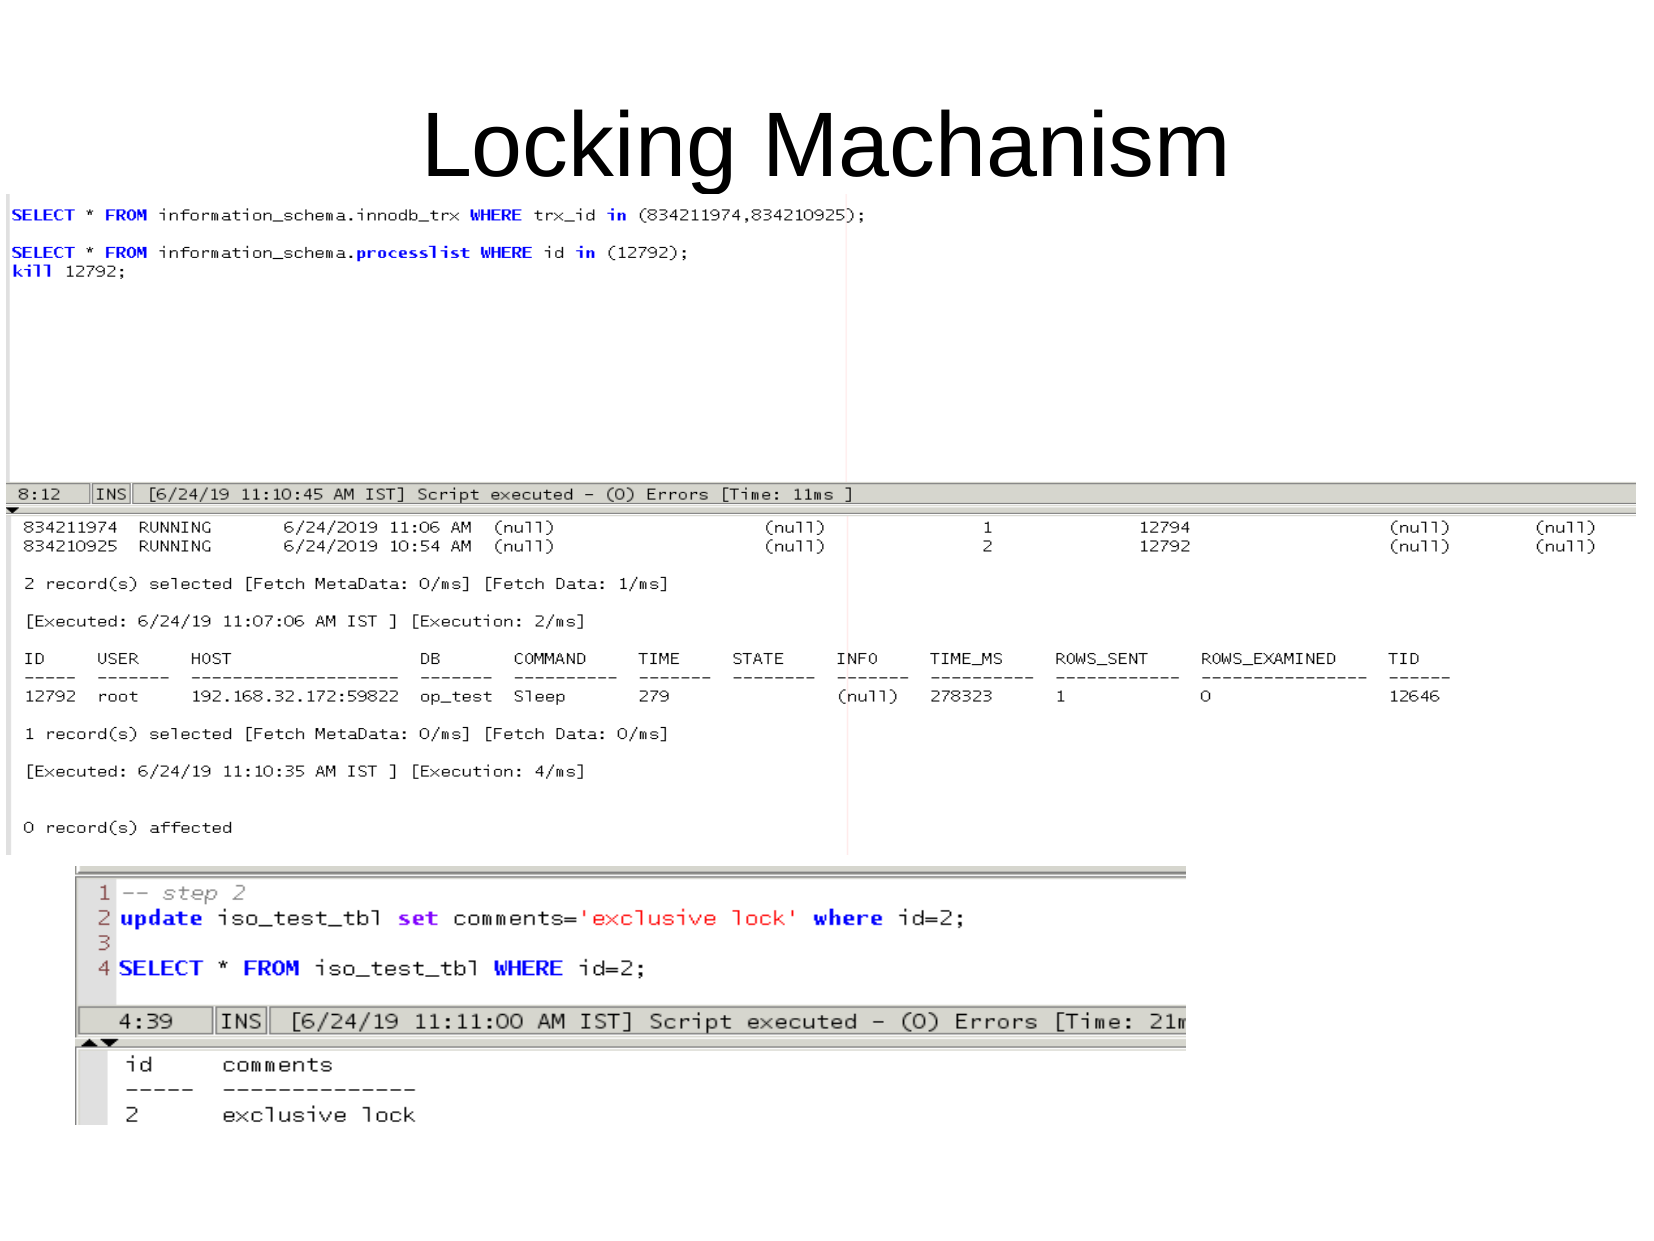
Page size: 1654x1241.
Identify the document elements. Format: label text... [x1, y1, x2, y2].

picture [75, 866, 1186, 1126]
title Locking Machanism [82, 49, 1571, 194]
picture [6, 194, 1636, 856]
